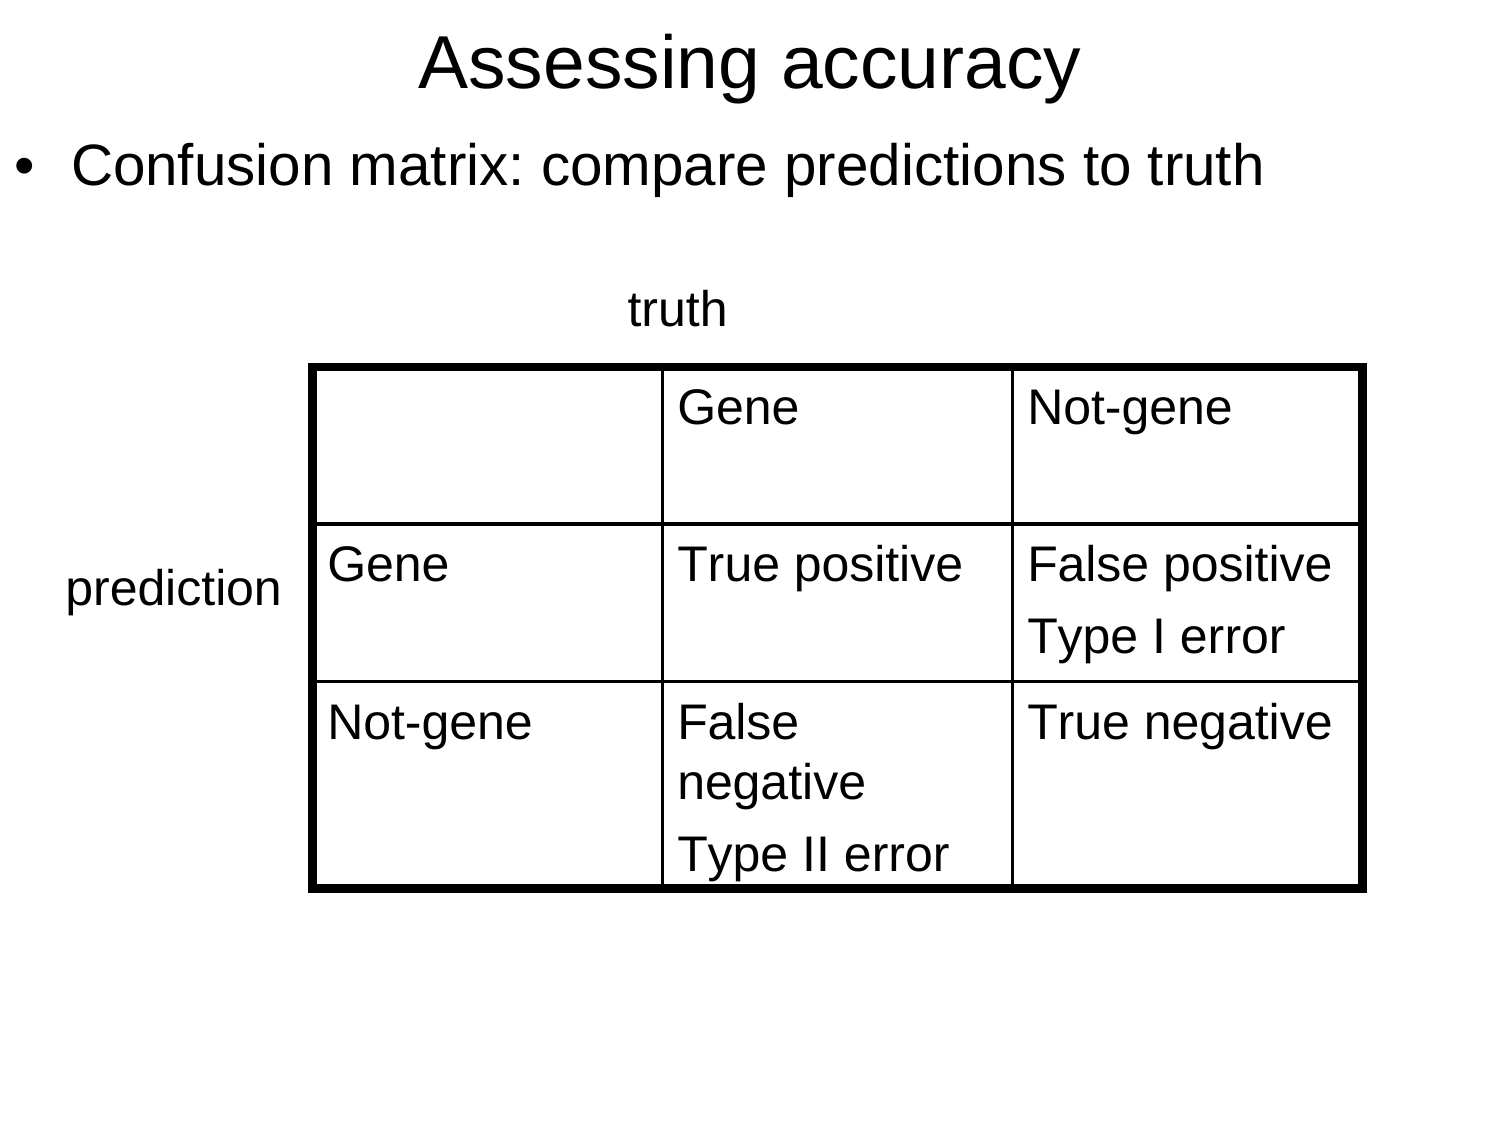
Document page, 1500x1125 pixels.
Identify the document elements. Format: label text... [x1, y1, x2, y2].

text_box prediction [50, 548, 297, 624]
list Confusion matrix: compare predictions to truth [0, 124, 1500, 1125]
table_cell False negative Type II error [664, 683, 1011, 884]
table_cell Not-gene [317, 683, 661, 884]
title Assessing accuracy [0, 12, 1500, 113]
table_cell Gene [317, 526, 661, 680]
text_box truth [612, 268, 743, 345]
table_header Gene [664, 371, 1011, 522]
table_cell True negative [1014, 683, 1358, 884]
table_cell False positive Type I error [1014, 526, 1358, 680]
table_header [317, 371, 661, 522]
table_cell True positive [664, 526, 1011, 680]
table_header Not-gene [1014, 371, 1358, 522]
